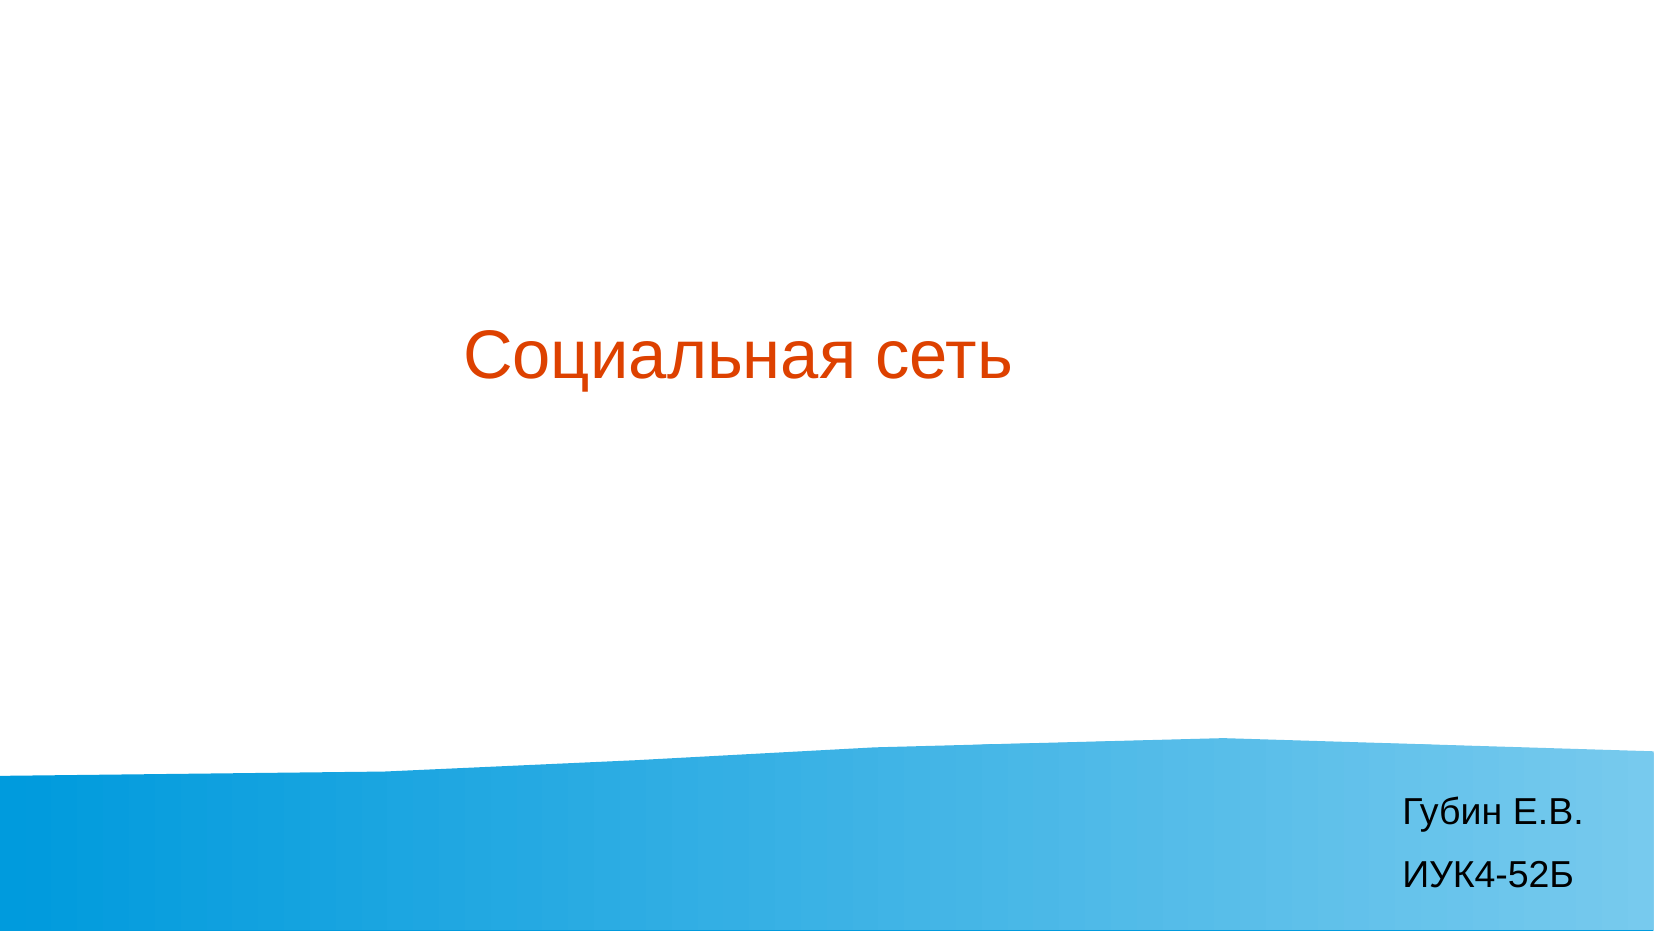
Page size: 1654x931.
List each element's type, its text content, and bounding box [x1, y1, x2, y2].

title Социальная сеть [0, 265, 1477, 443]
text_box Губин Е.В. ИУК4-52Б [1387, 761, 1613, 912]
